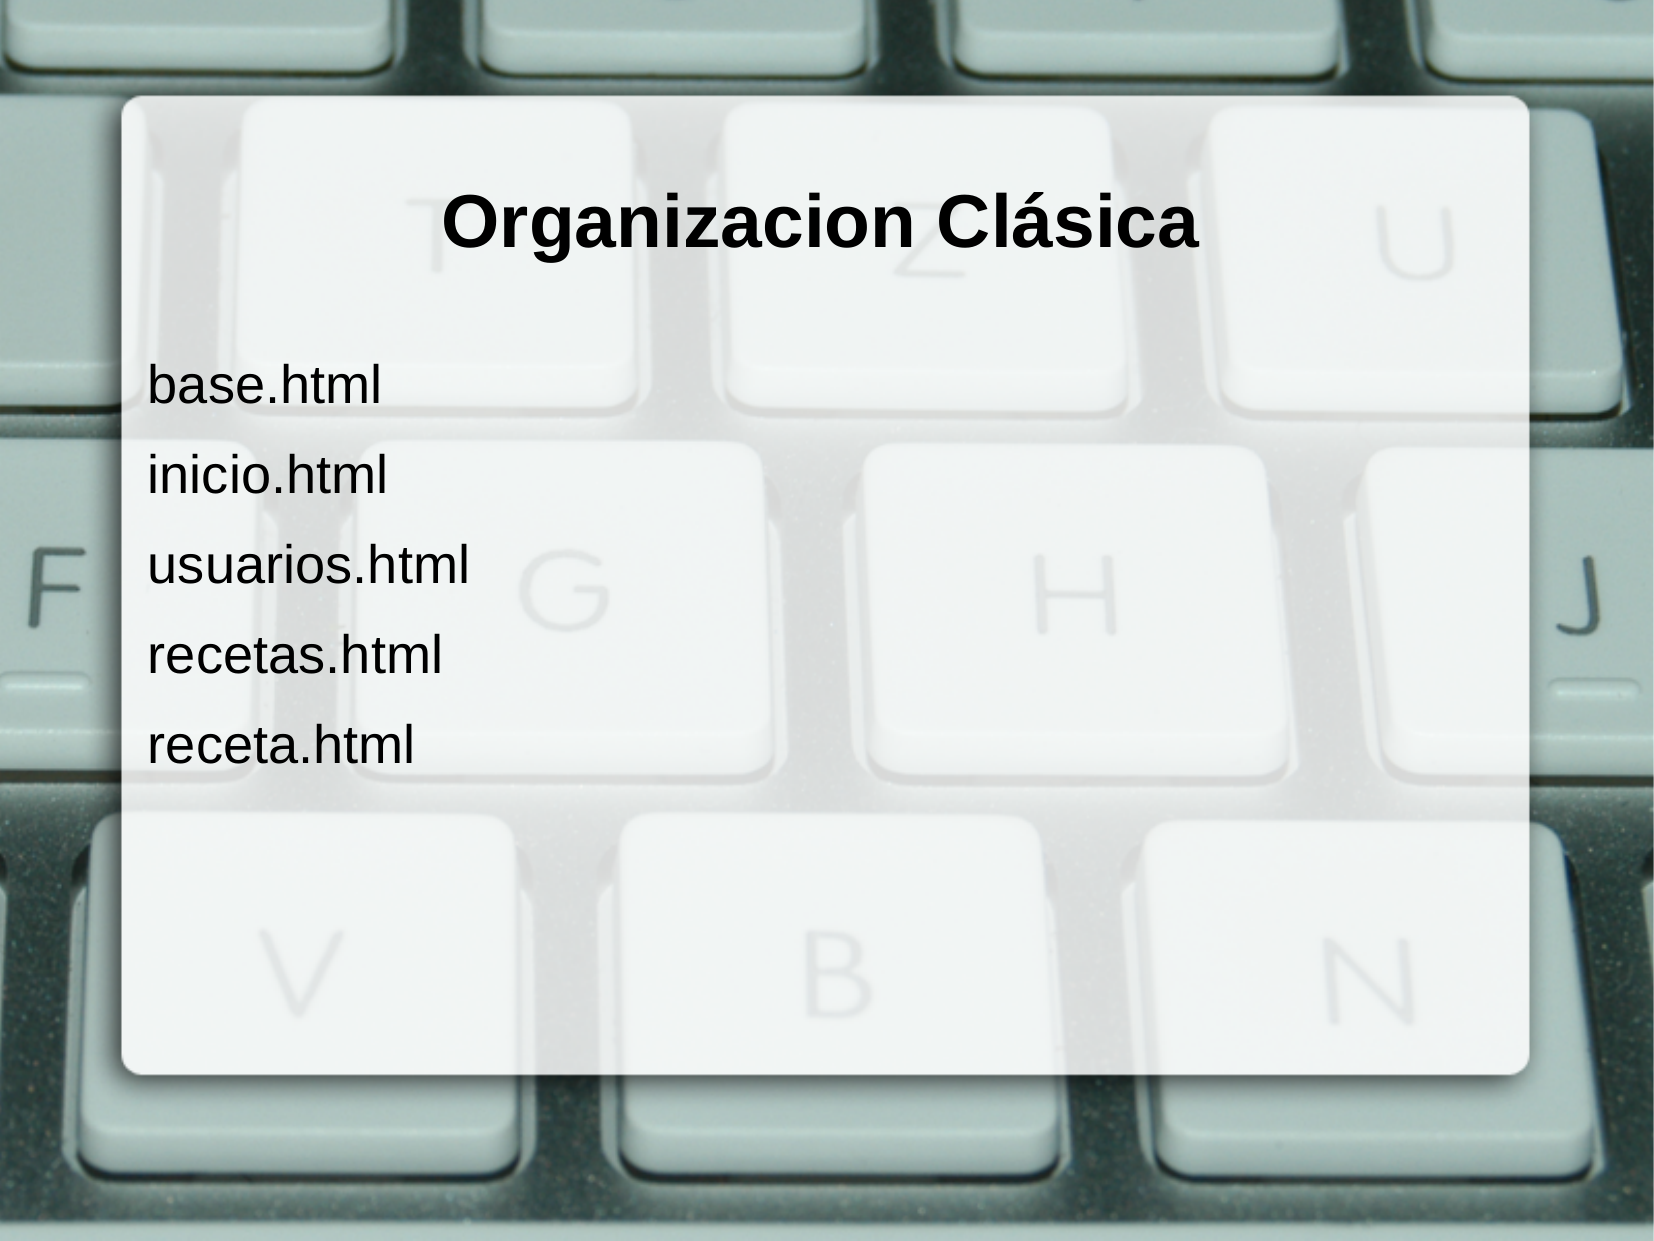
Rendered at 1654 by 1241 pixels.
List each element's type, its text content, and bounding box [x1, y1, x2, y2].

title Organizacion Clásica [135, 117, 1506, 325]
picture [0, 0, 1654, 1241]
list base.html inicio.html usuarios.html recetas.html receta.html [147, 354, 1506, 1059]
